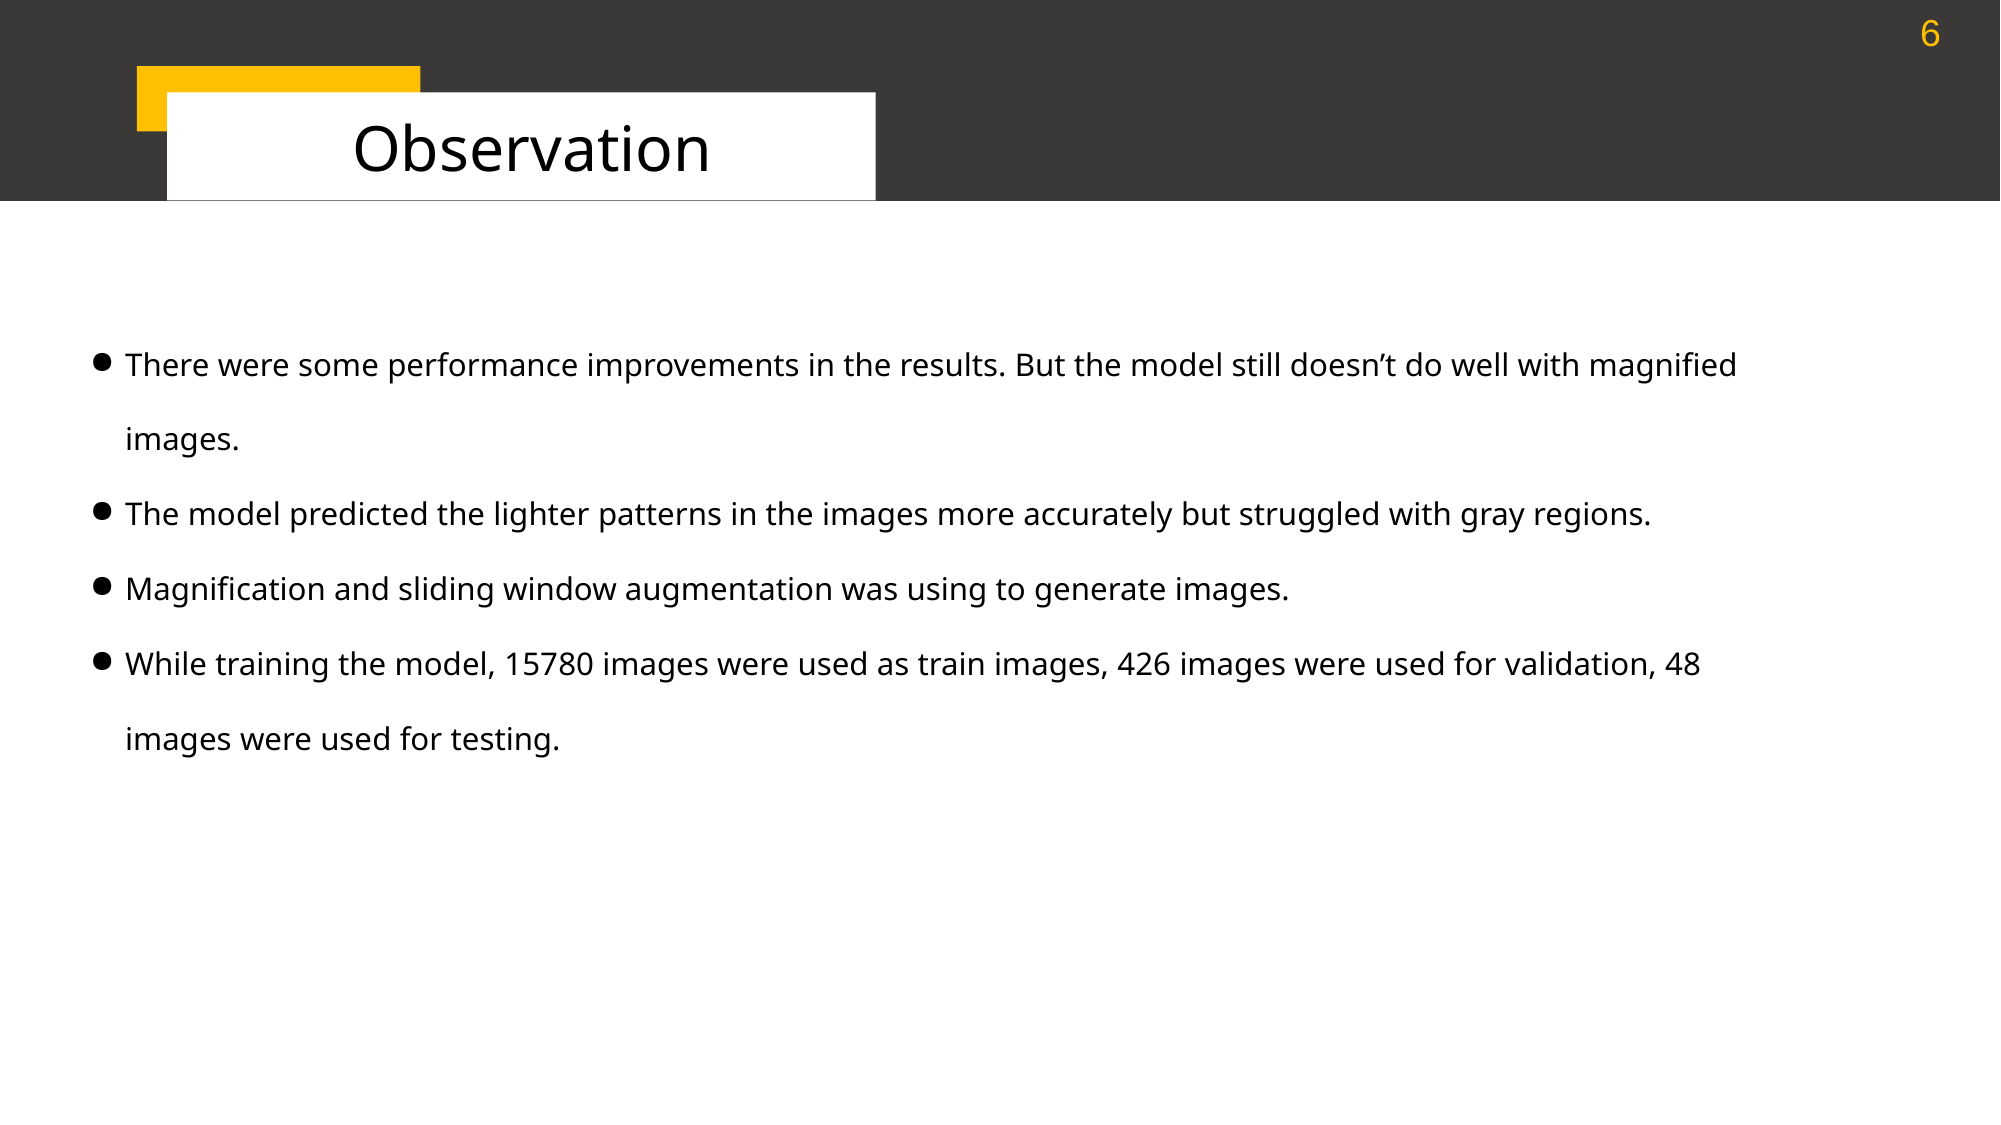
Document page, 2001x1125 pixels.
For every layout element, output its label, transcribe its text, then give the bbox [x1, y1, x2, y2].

picture [0, 0, 2000, 201]
text_box Observation [337, 101, 728, 192]
text_box <number> [1905, 4, 2000, 76]
text_box There were some performance improvements in the results. But the model still doesn’t do well with magnified images. The model predicted the lighter patterns in the images more accurately but struggled with gray regions. Magnification and sliding window augmentation was using to generate images. While training the model, 15780 images were used as train images, 426 images were used for validation, 48 images were used for testing. [75, 299, 1801, 765]
text_box [136, 66, 876, 201]
